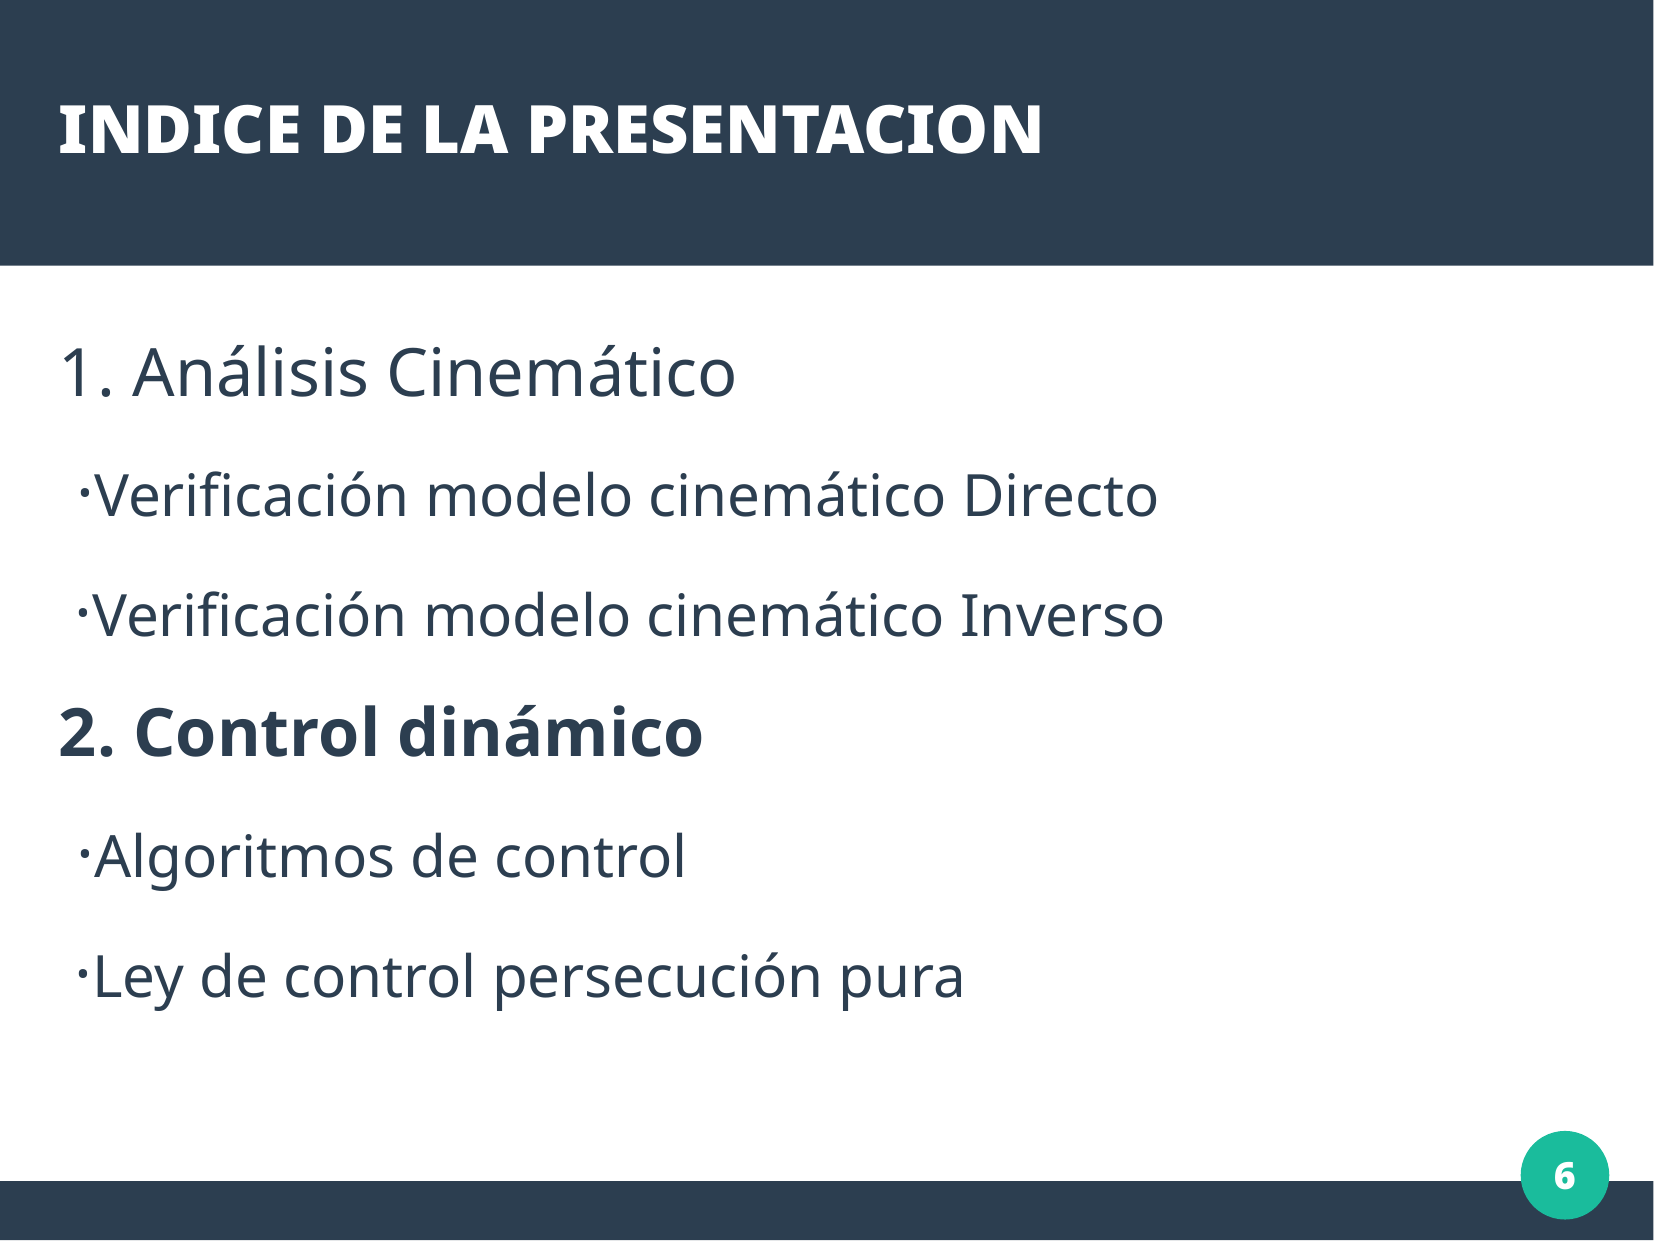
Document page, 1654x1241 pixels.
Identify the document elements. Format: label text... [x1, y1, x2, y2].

list 1. Análisis Cinemático ·Verificación modelo cinemático Directo ·Verificación modelo cinemático Inverso 2. Control dinámico ·Algoritmos de control ·Ley de control persecución pura [59, 324, 1595, 1152]
title INDICE DE LA PRESENTACION [59, 49, 1595, 207]
